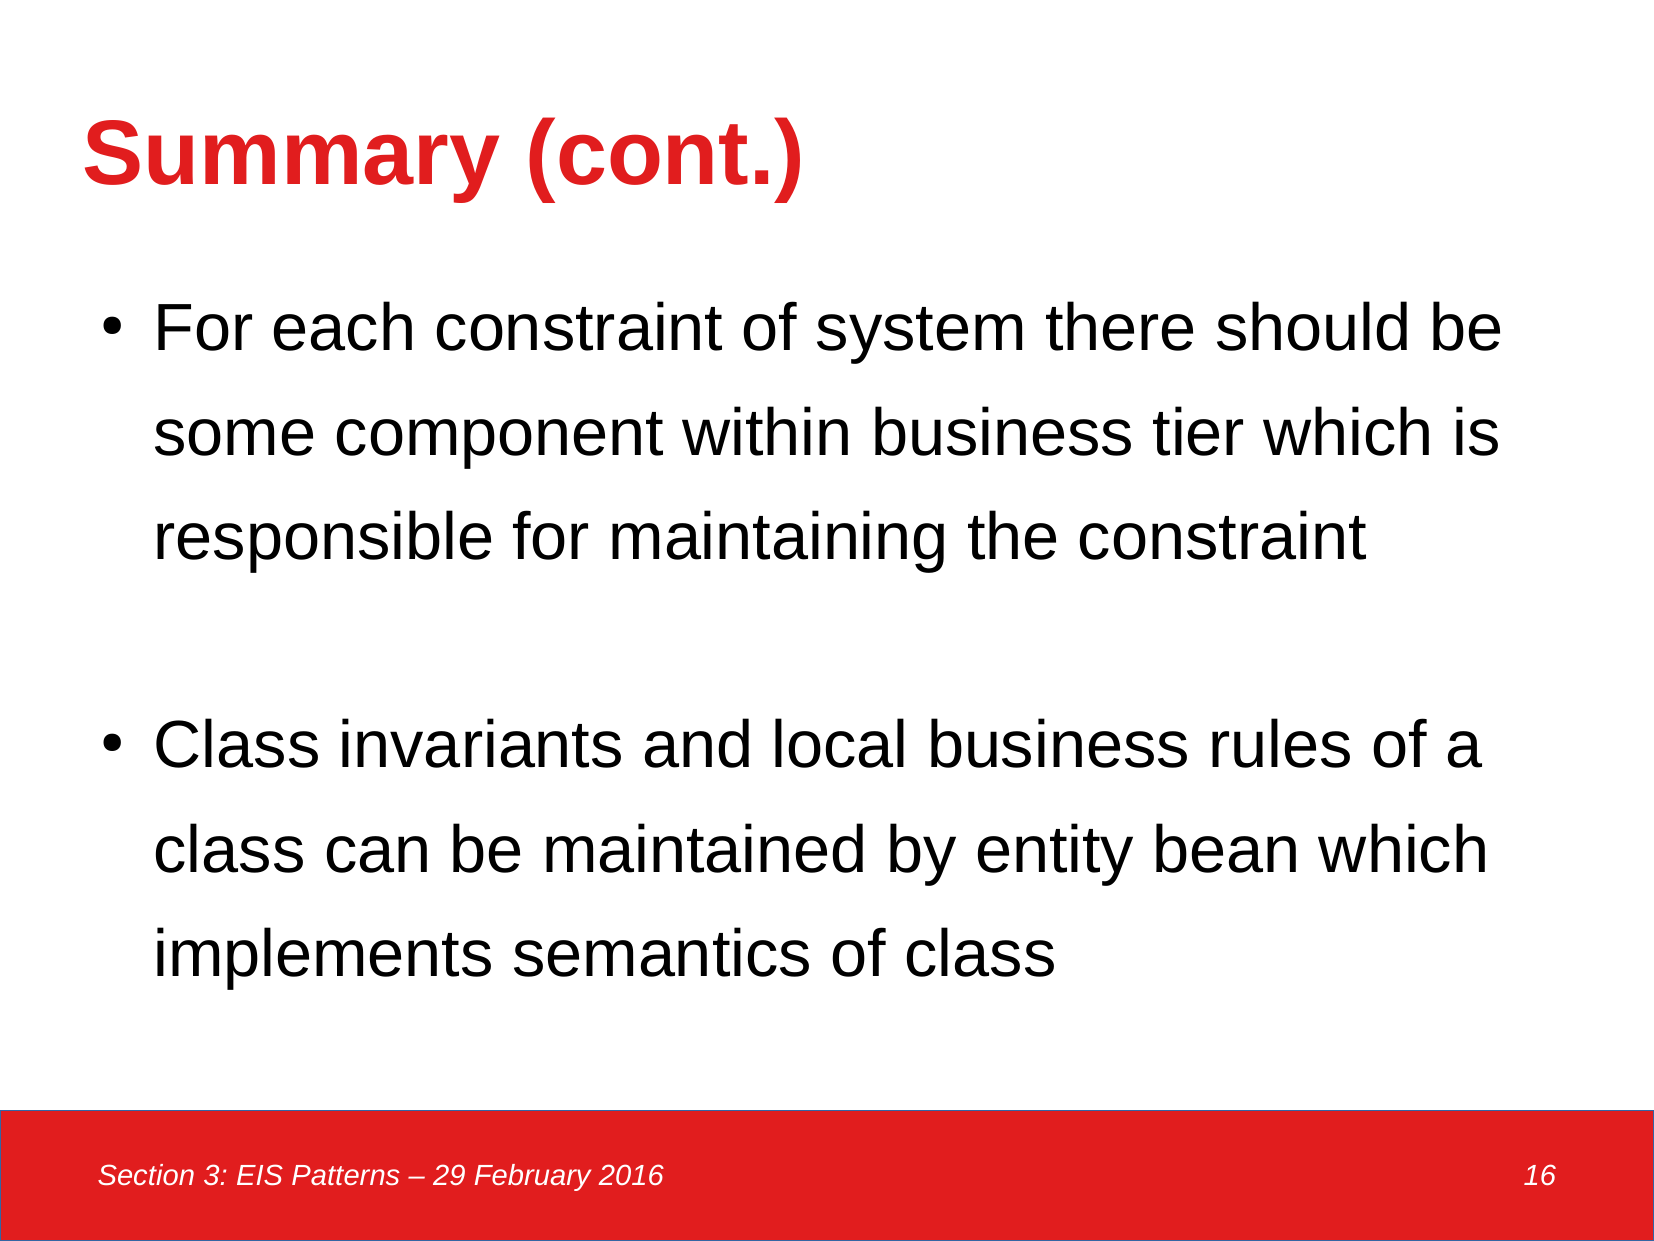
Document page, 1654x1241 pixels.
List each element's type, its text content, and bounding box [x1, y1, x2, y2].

title Summary (cont.) [82, 49, 1571, 257]
list For each constraint of system there should be some component within business tier which is responsible for maintaining the constraint Class invariants and local business rules of a class can be maintained by entity bean which implements semantics of class [82, 290, 1571, 1010]
